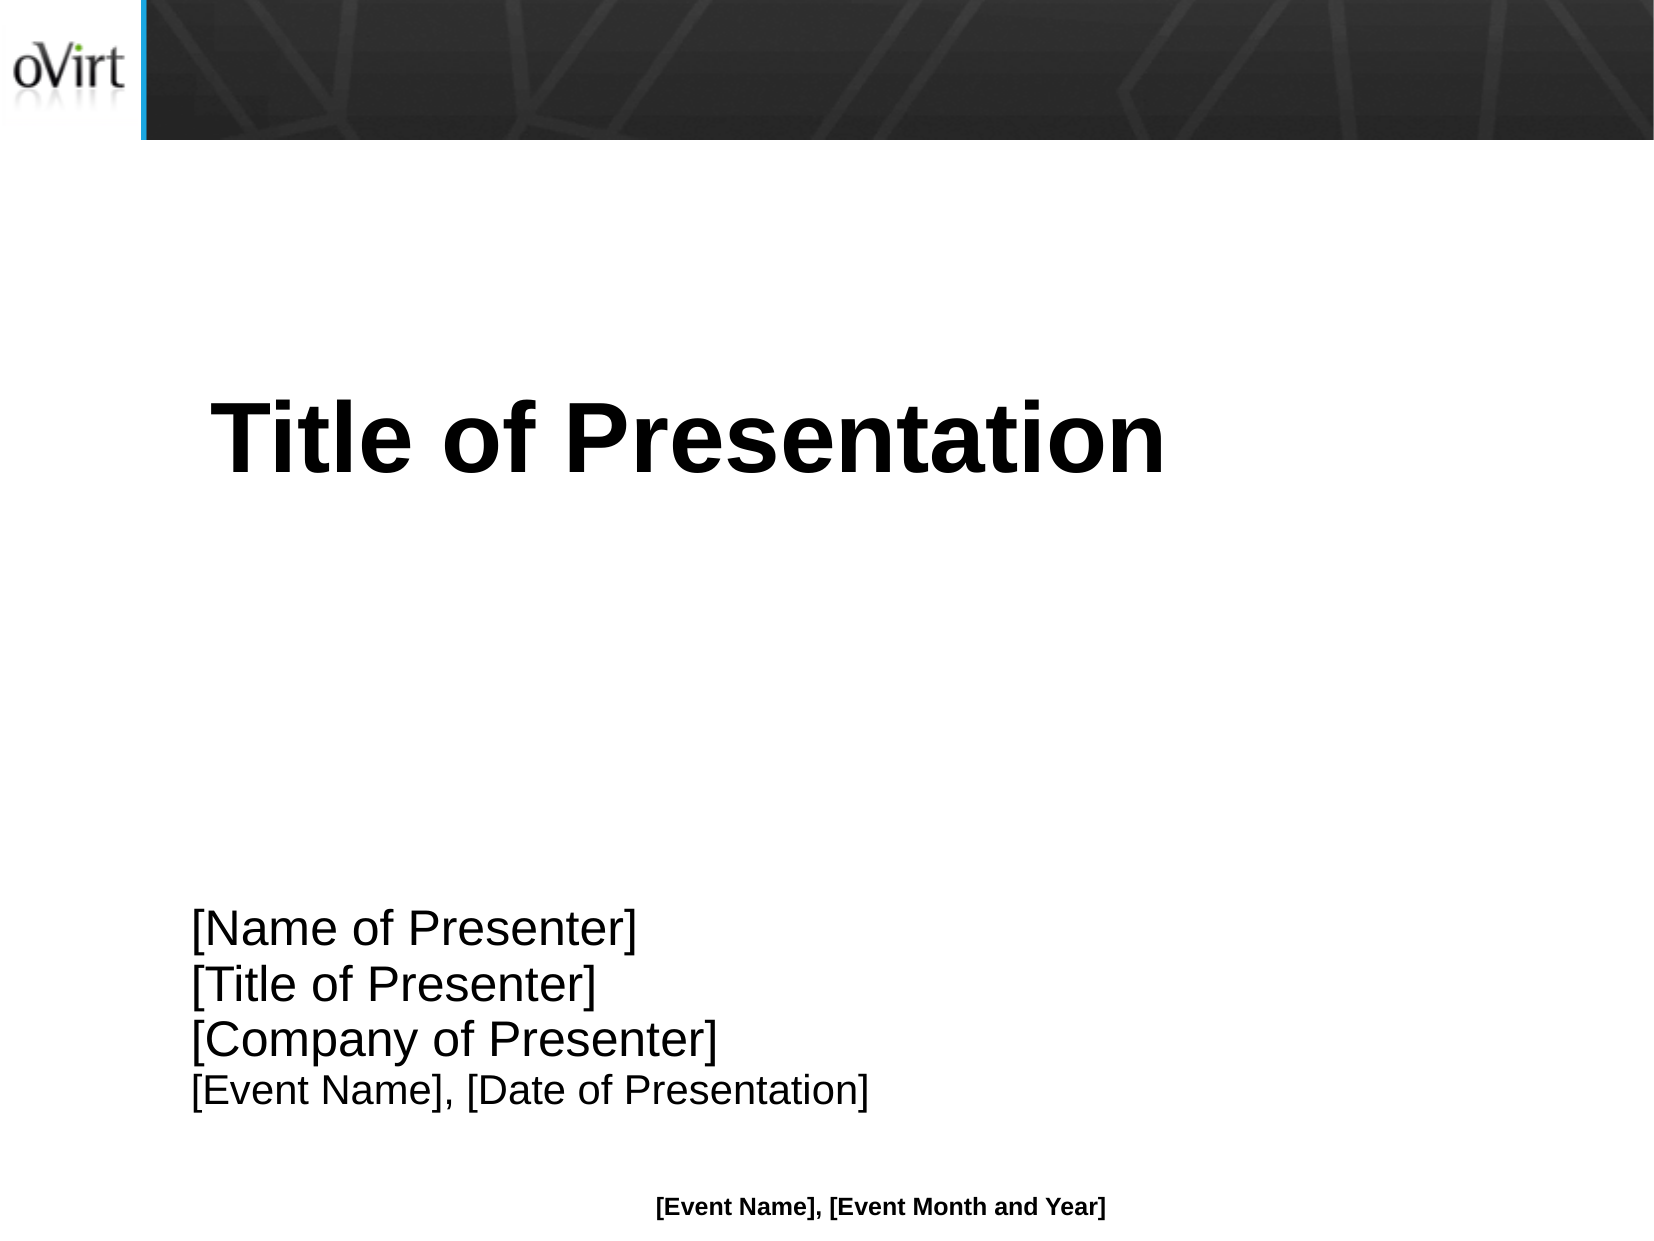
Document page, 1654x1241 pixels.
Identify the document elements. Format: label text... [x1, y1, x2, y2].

text_box [Name of Presenter] [Title of Presenter] [Company of Presenter] [Event Name], [Date of Presentation] [176, 669, 1549, 1122]
picture [0, 0, 1654, 140]
text_box Title of Presentation [112, 374, 1549, 613]
